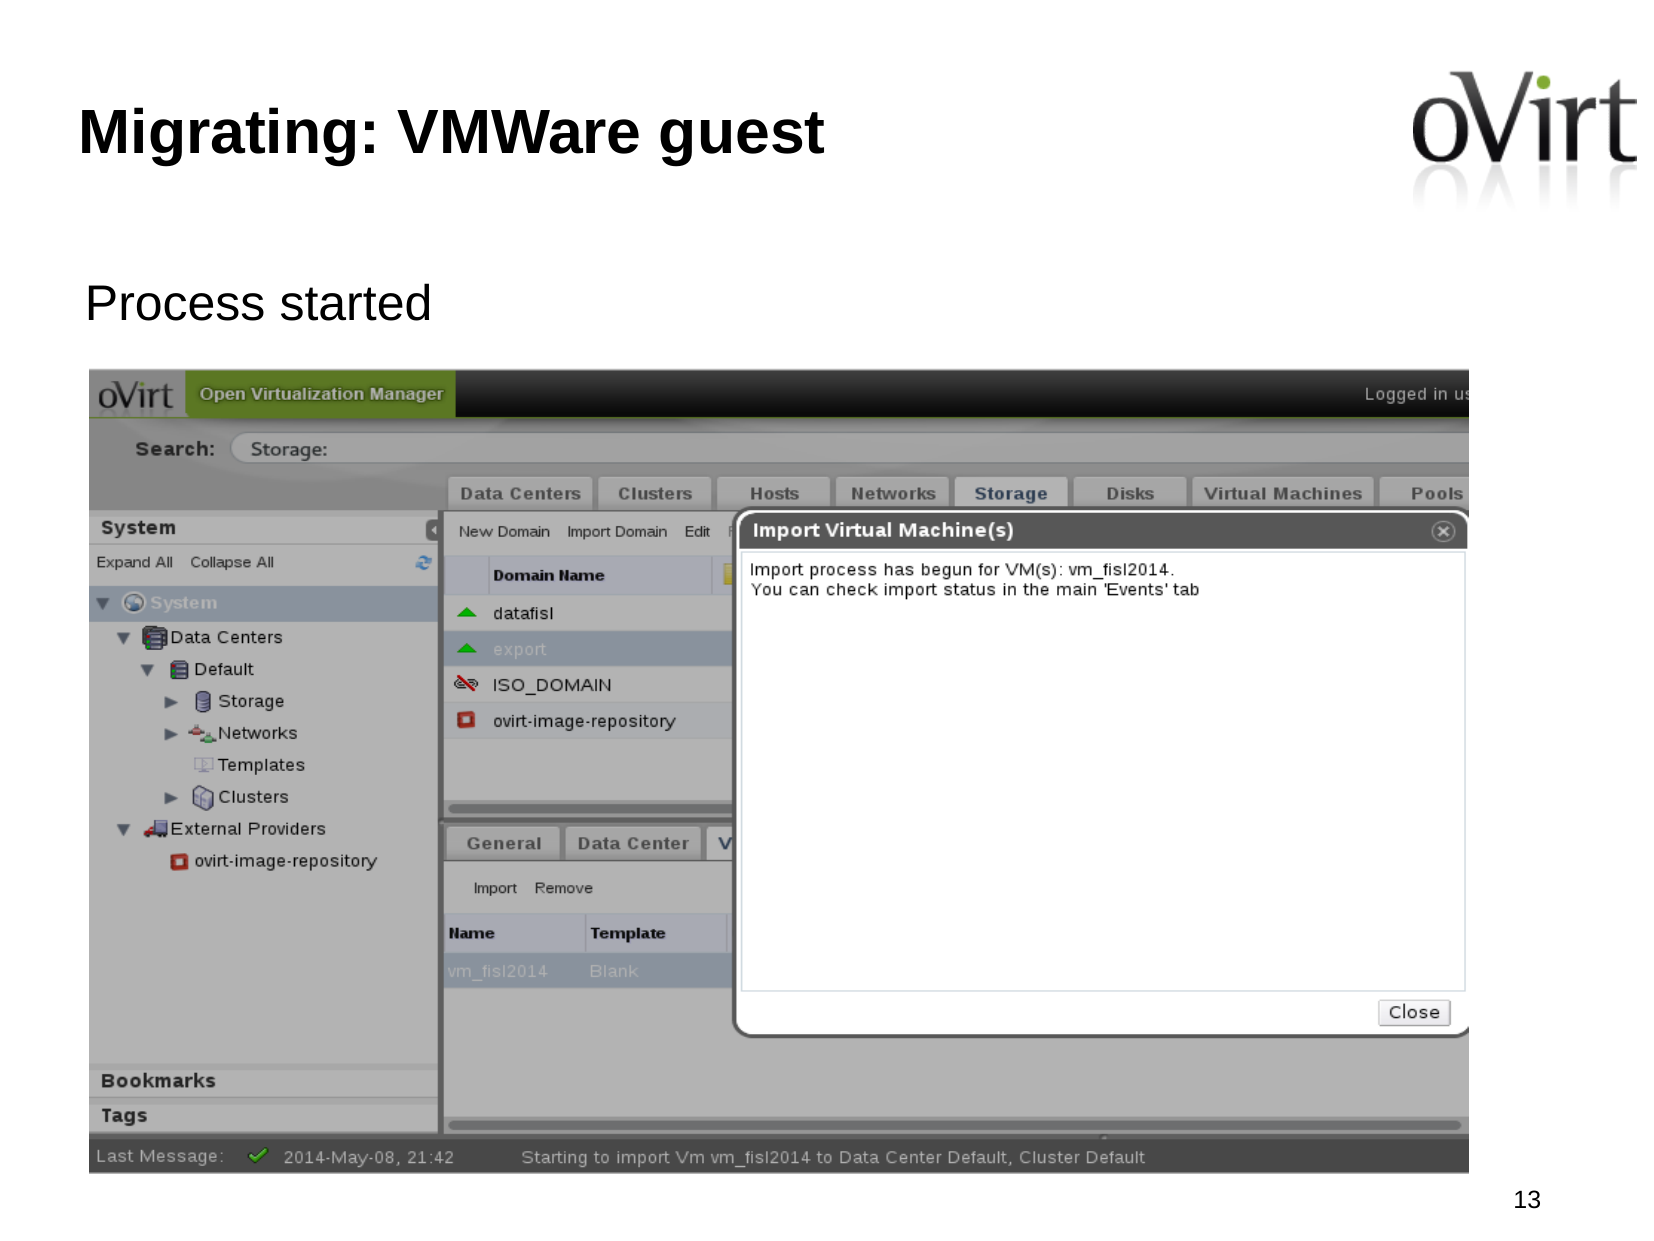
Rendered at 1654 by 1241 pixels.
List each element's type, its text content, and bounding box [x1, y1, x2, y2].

picture [89, 368, 1469, 1175]
text_box Migrating: VMWare guest [64, 30, 1285, 233]
text_box Process started [70, 202, 1291, 405]
picture [1413, 63, 1637, 212]
